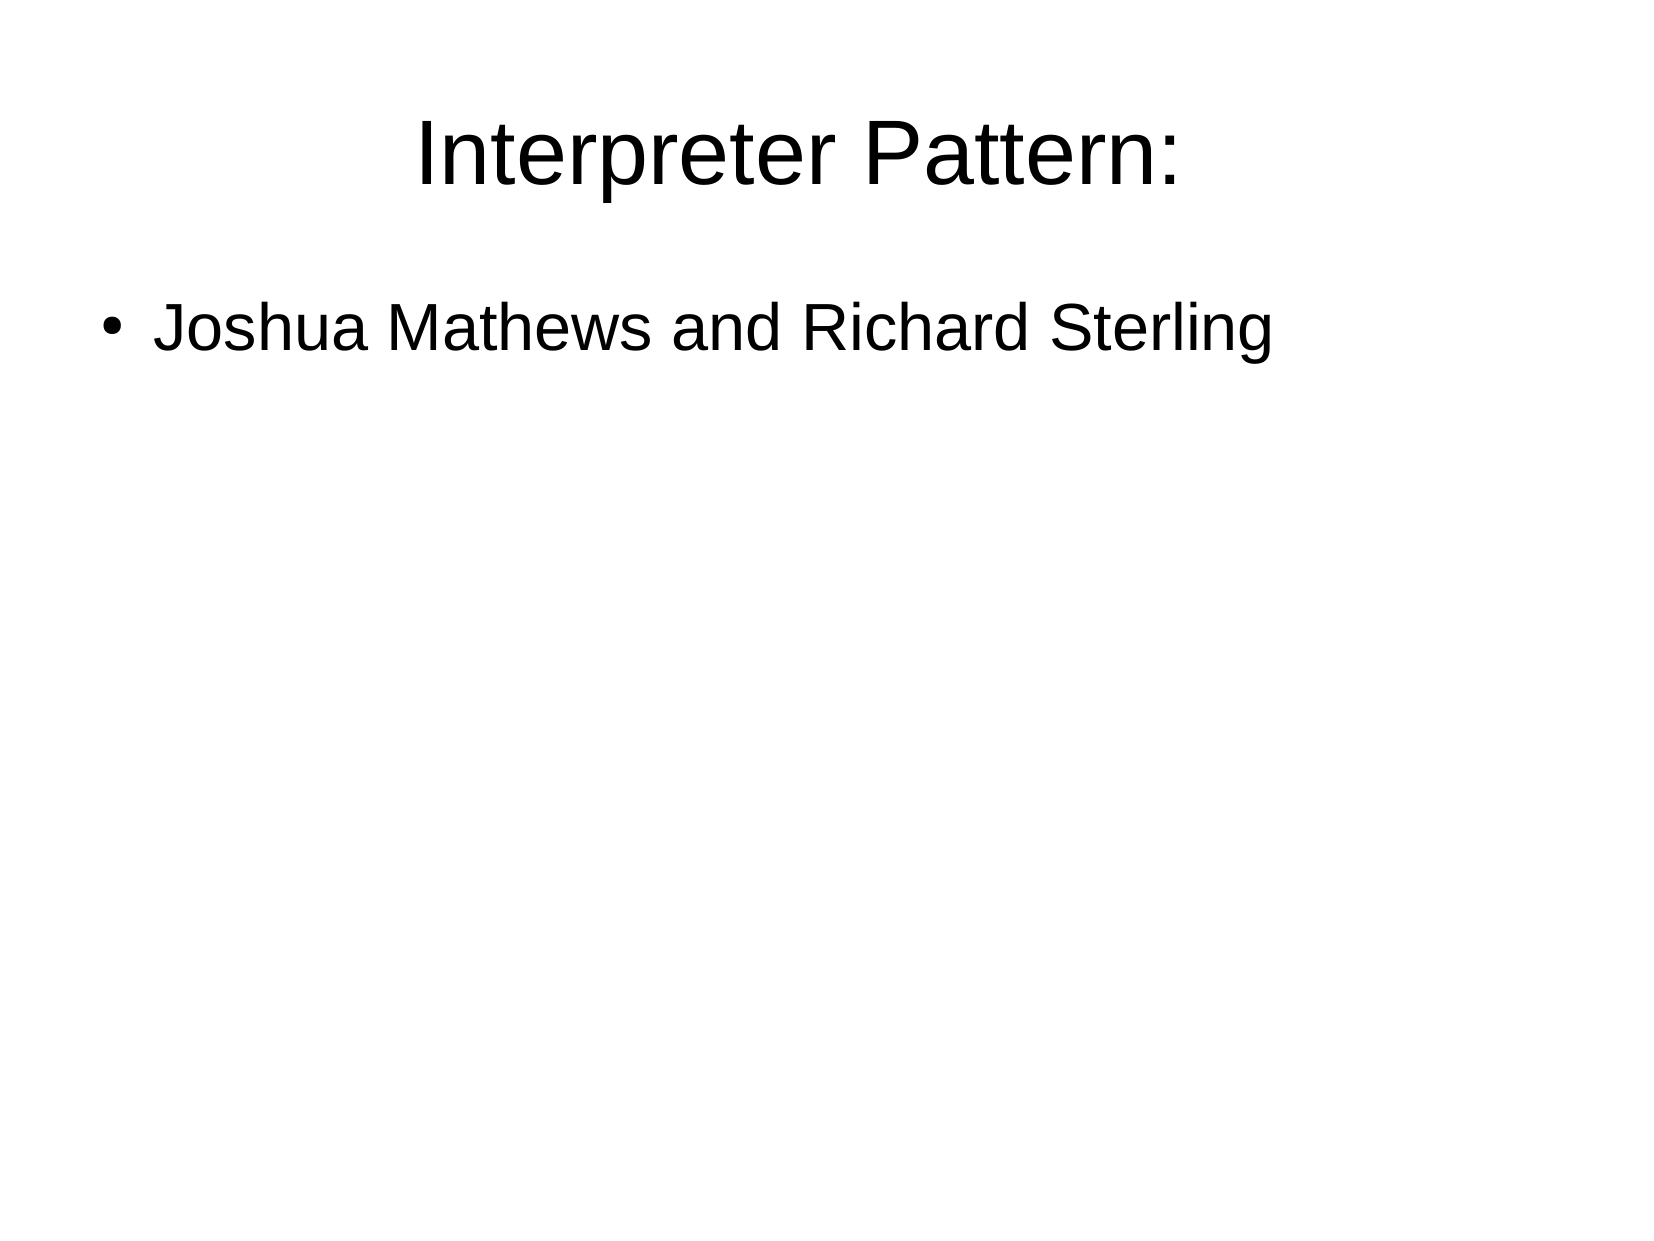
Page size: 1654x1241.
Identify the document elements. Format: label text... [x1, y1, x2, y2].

list Joshua Mathews and Richard Sterling [82, 290, 1571, 1010]
title Interpreter Pattern: [82, 49, 1571, 257]
